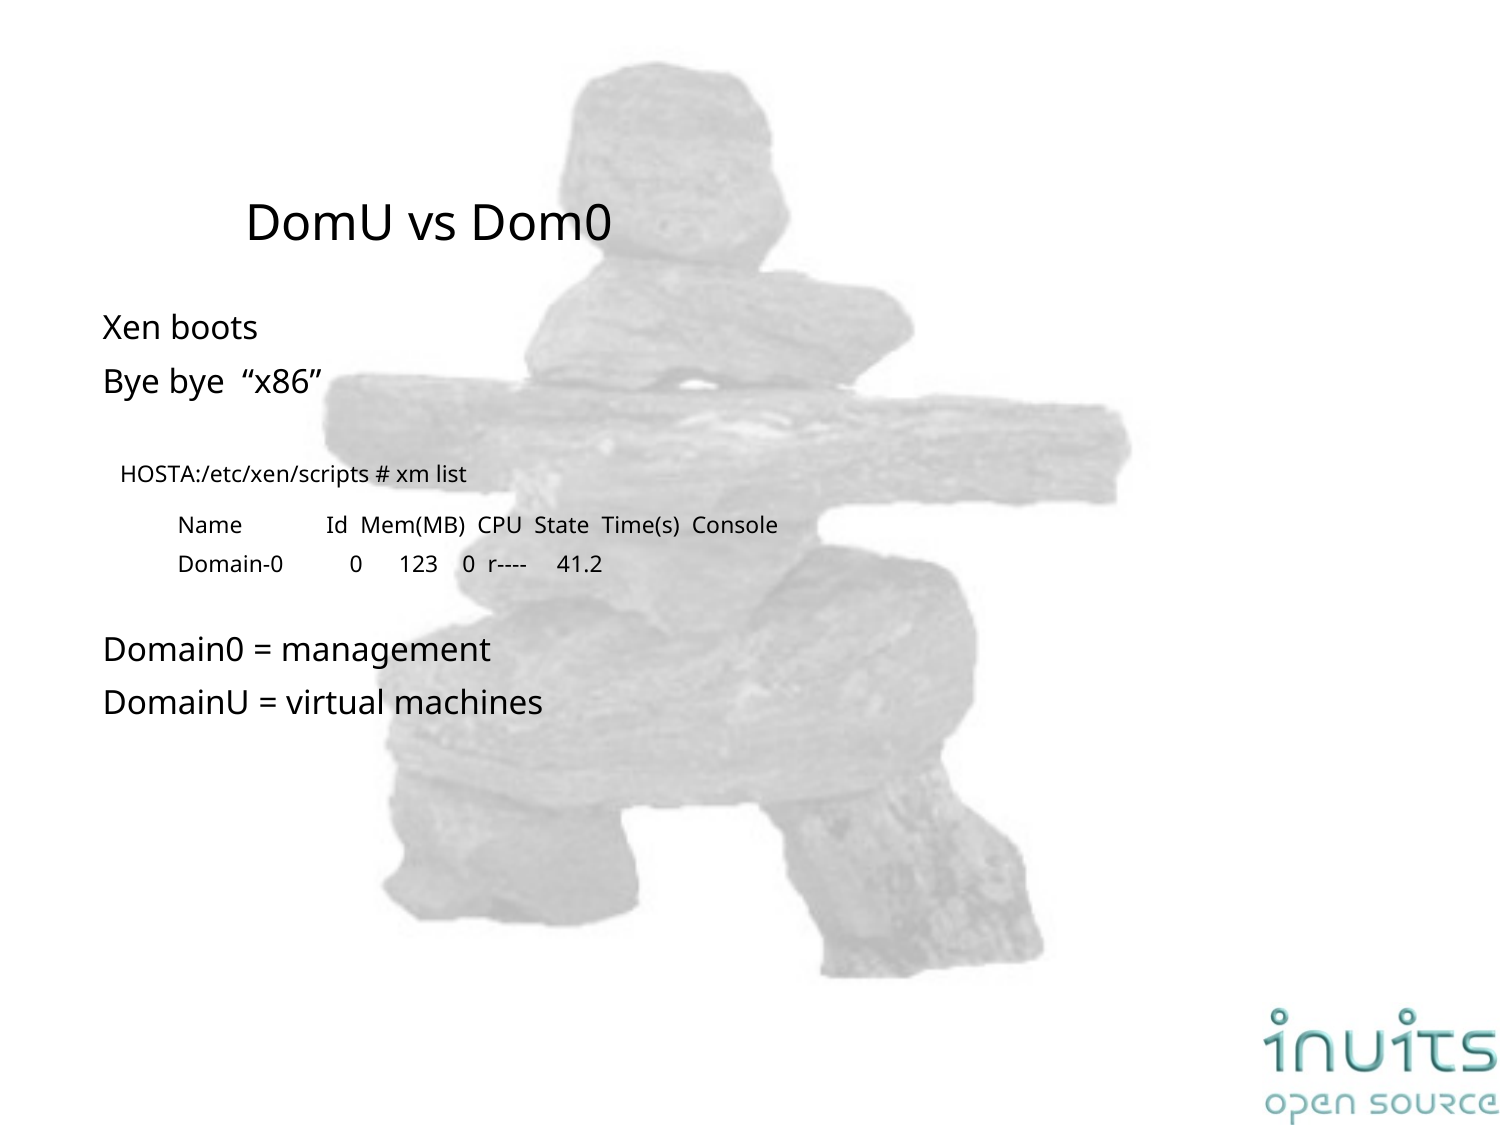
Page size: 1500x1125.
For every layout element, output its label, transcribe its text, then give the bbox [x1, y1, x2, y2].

list Xen boots Bye bye “x86” HOSTA:/etc/xen/scripts # xm list Name Id Mem(MB) CPU State Time(s) Console Domain-0 0 123 0 r---- 41.2 Domain0 = management DomainU = virtual machines [102, 304, 1384, 1067]
title DomU vs Dom0 [245, 158, 1316, 285]
picture [1262, 1002, 1500, 1125]
picture [235, 24, 1197, 304]
